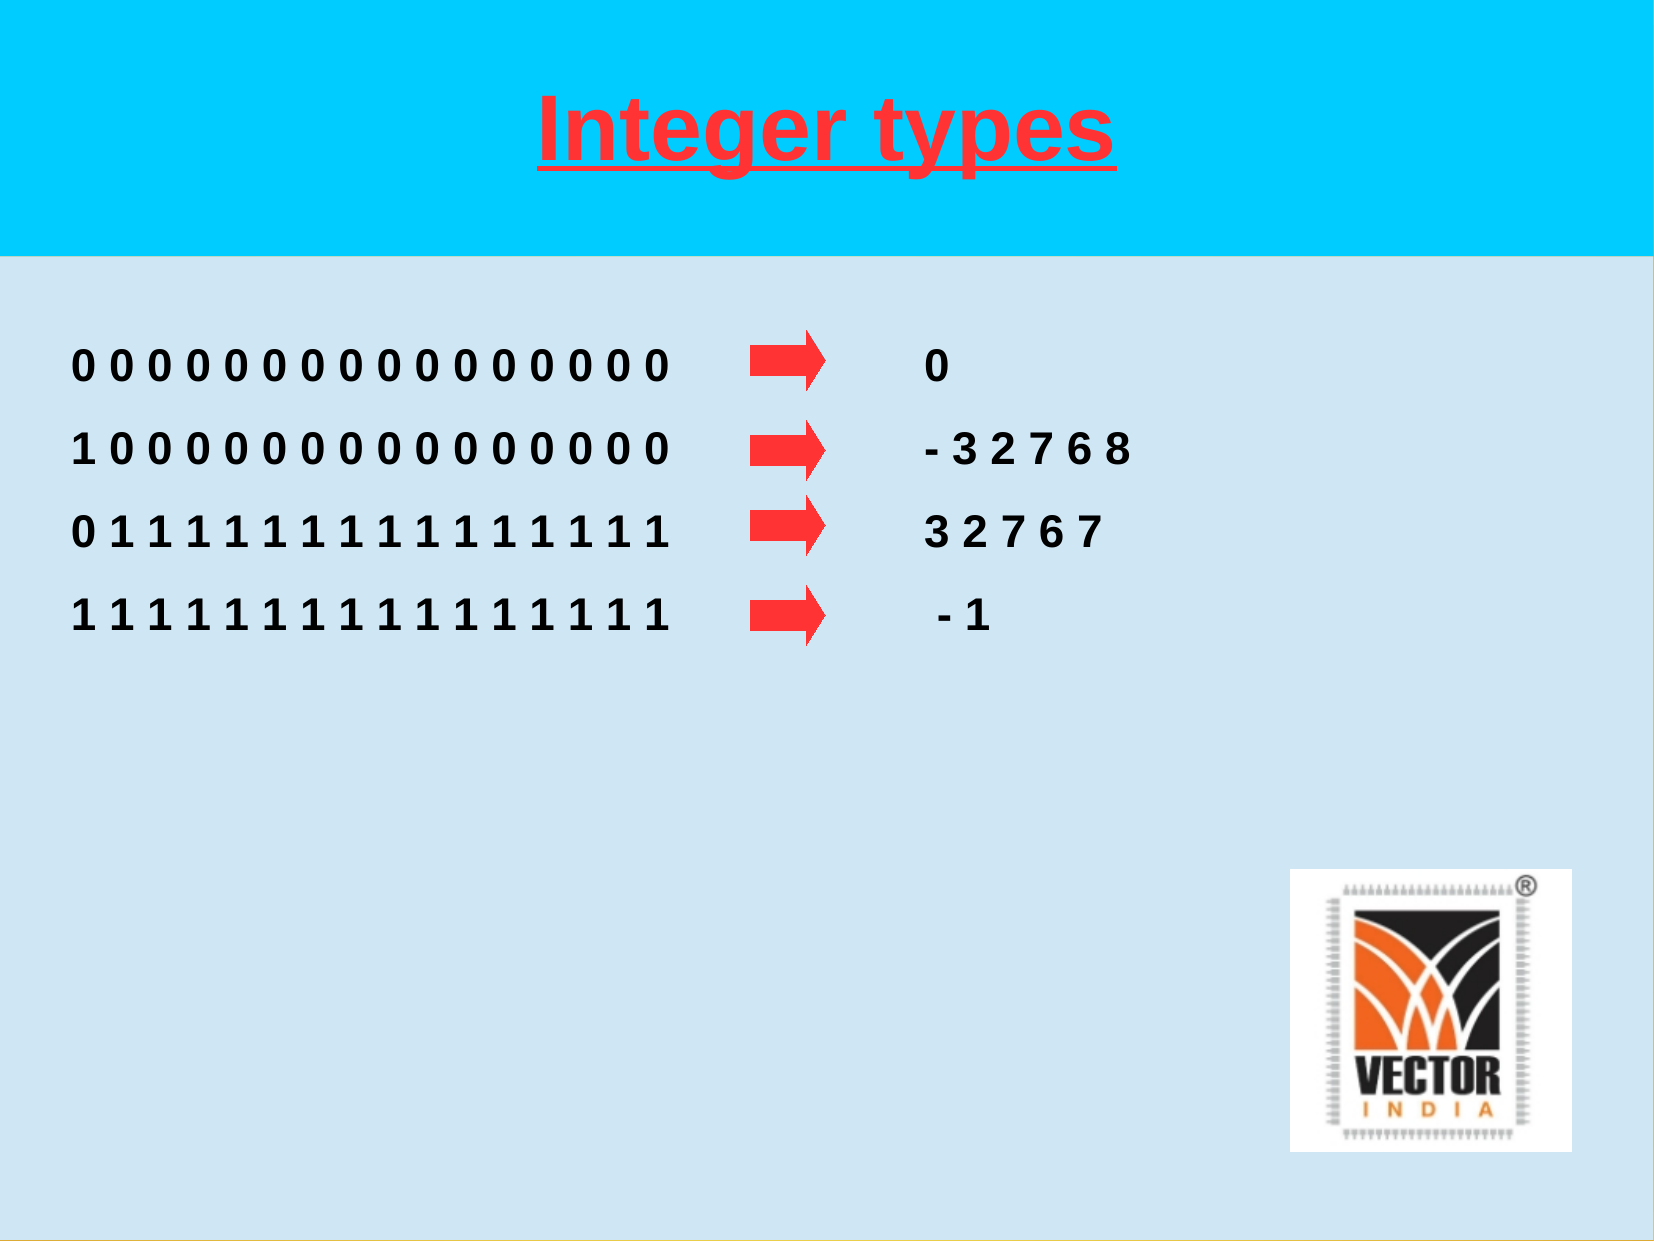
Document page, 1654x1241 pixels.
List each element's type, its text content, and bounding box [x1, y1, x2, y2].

text_box [750, 495, 826, 556]
list 0 0 0 0 0 0 0 0 0 0 0 0 0 0 0 0 0 1 0 0 0 0 0 0 0 0 0 0 0 0 0 0 0 - 3 2 7 6 8 0 1 1 1 1 1 1 1 1 1 1 1 1 1 1 1 3 2 7 6 7 1 1 1 1 1 1 1 1 1 1 1 1 1 1 1 1 - 1 [0, 256, 1654, 1241]
text_box [750, 585, 826, 646]
text_box [750, 420, 826, 481]
picture [1290, 869, 1572, 1152]
text_box [750, 330, 826, 391]
title Integer types [0, 0, 1654, 256]
